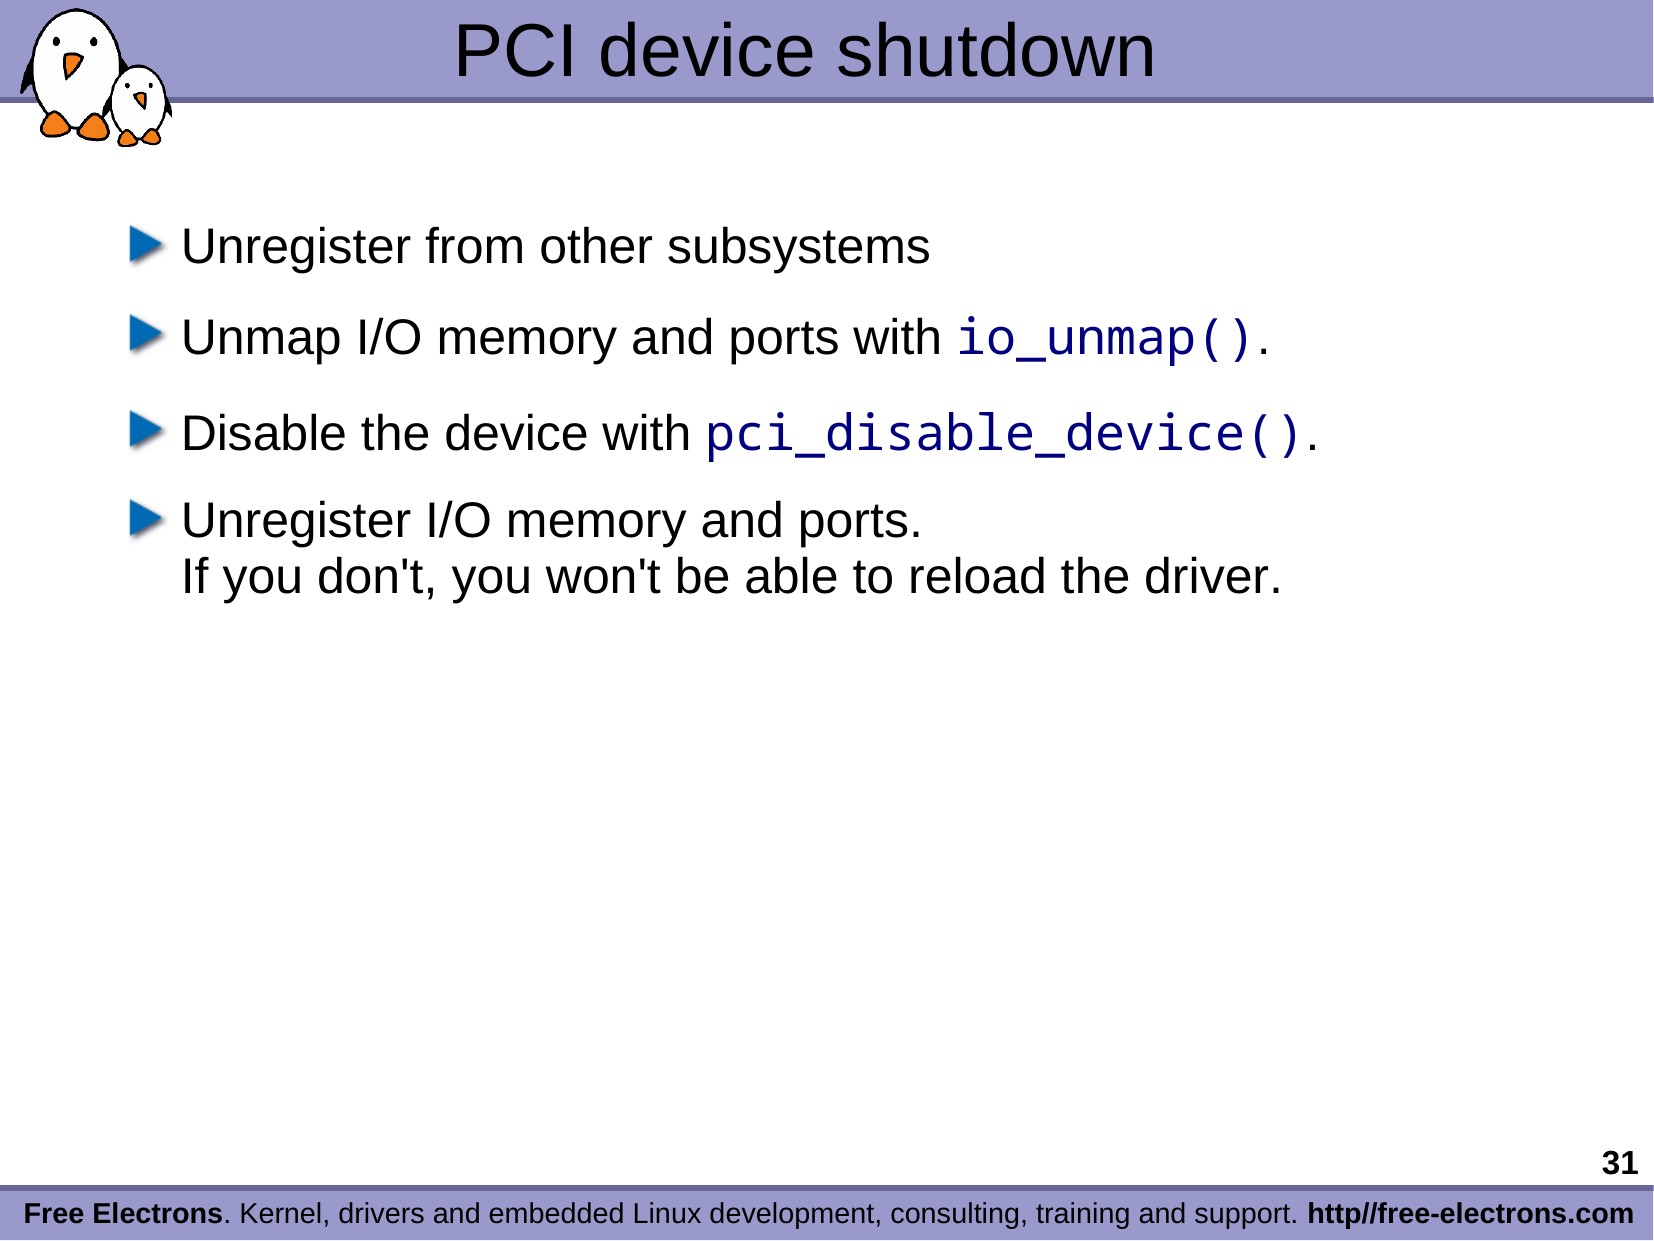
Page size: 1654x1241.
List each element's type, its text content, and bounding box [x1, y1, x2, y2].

picture [20, 8, 172, 147]
list Unregister from other subsystems Unmap I/O memory and ports with io_unmap(). Disable the device with pci_disable_device(). Unregister I/O memory and ports. If you don't, you won't be able to reload the driver. [109, 218, 1522, 1069]
title PCI device shutdown [60, 0, 1551, 101]
